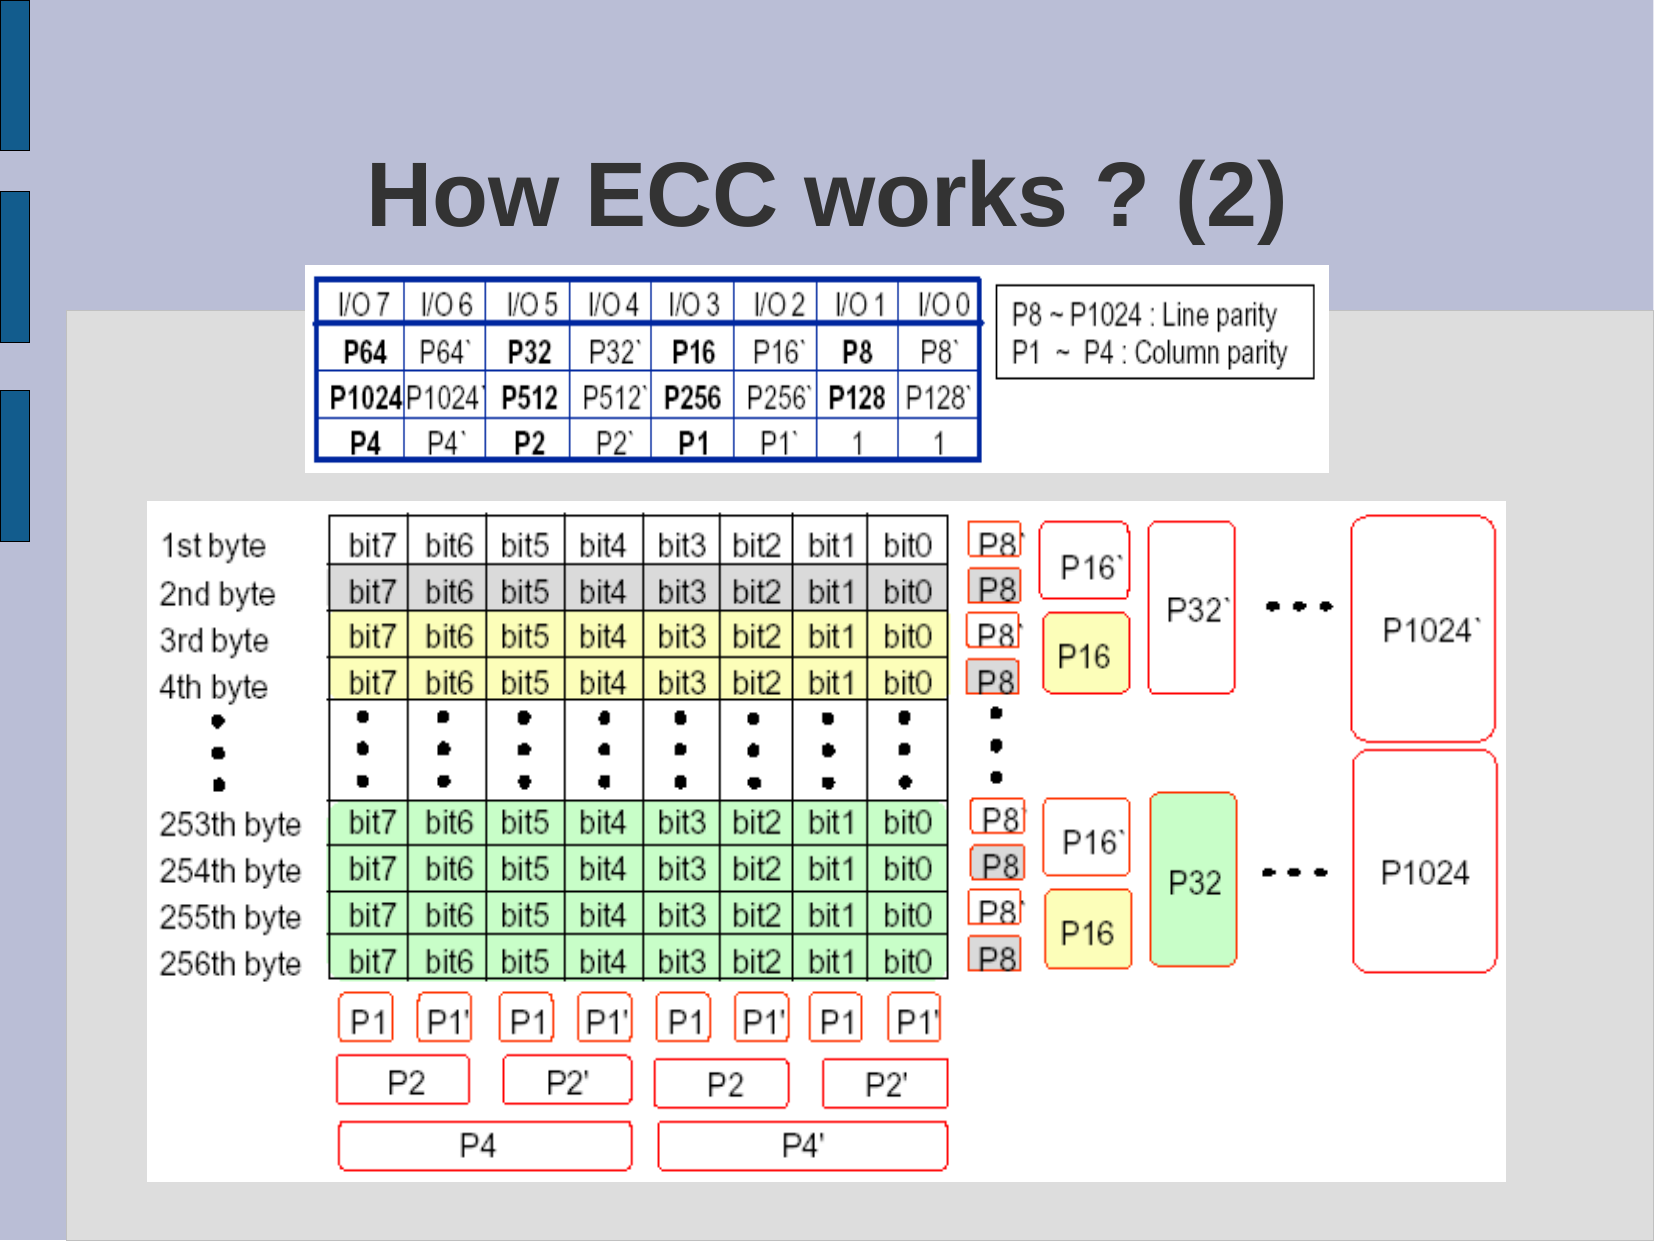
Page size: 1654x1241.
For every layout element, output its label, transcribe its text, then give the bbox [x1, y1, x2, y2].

picture [305, 265, 1329, 473]
title How ECC works ? (2) [121, 91, 1534, 299]
picture [147, 501, 1506, 1182]
